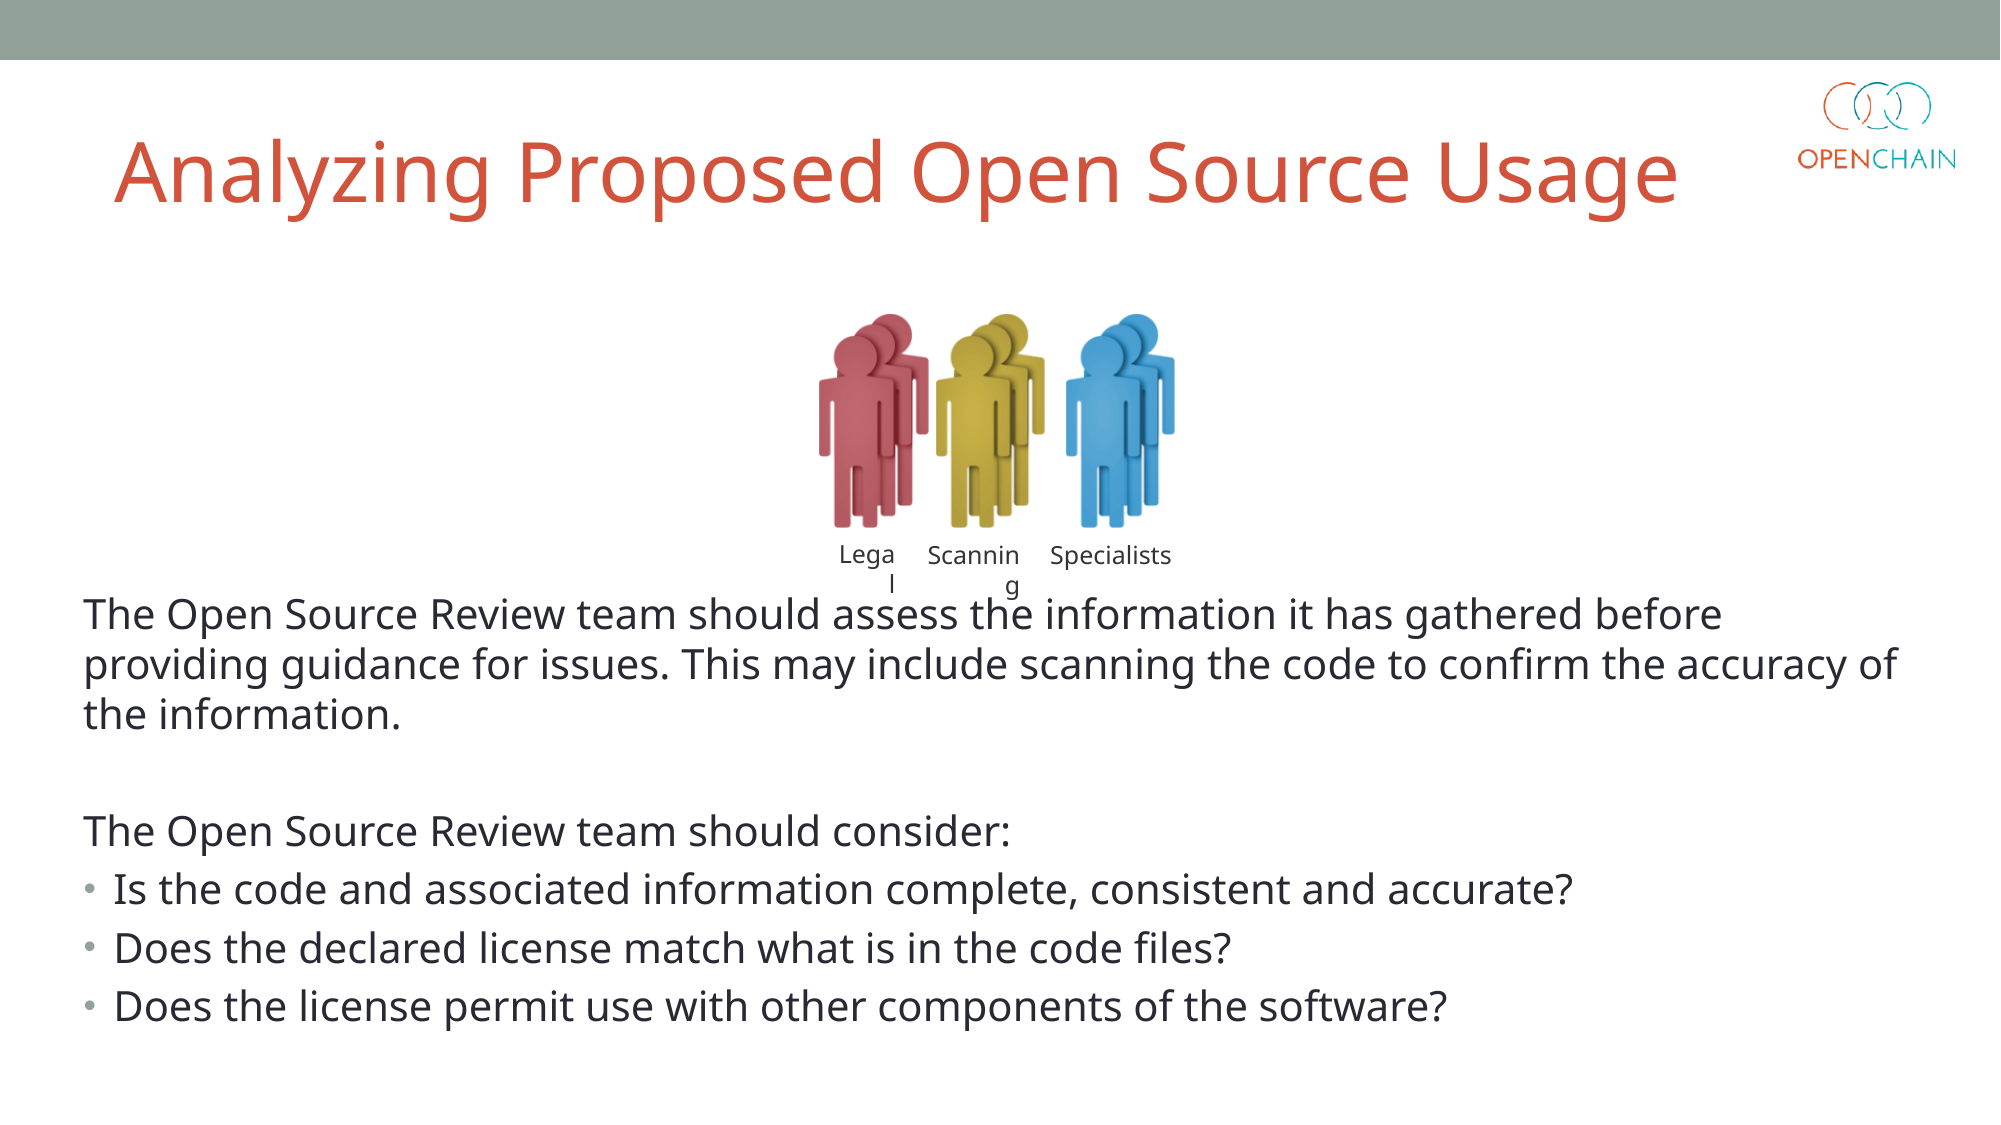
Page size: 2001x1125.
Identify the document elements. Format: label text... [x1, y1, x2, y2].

picture [819, 314, 929, 528]
text_box Specialists [1035, 532, 1188, 577]
text_box Scanning [913, 532, 1035, 577]
picture [936, 314, 1045, 528]
picture [1066, 314, 1175, 528]
text_box The Open Source Review team should assess the information it has gathered before providing guidance for issues. This may include scanning the code to confirm the accuracy of the information. The Open Source Review team should consider: Is the code and associated information complete, consistent and accurate? Does the declared license match what is in the code files? Does the license permit use with other components of the software? [68, 581, 1918, 1065]
text_box Legal [824, 531, 915, 576]
text_box Analyzing Proposed Open Source Usage [100, 88, 1900, 250]
